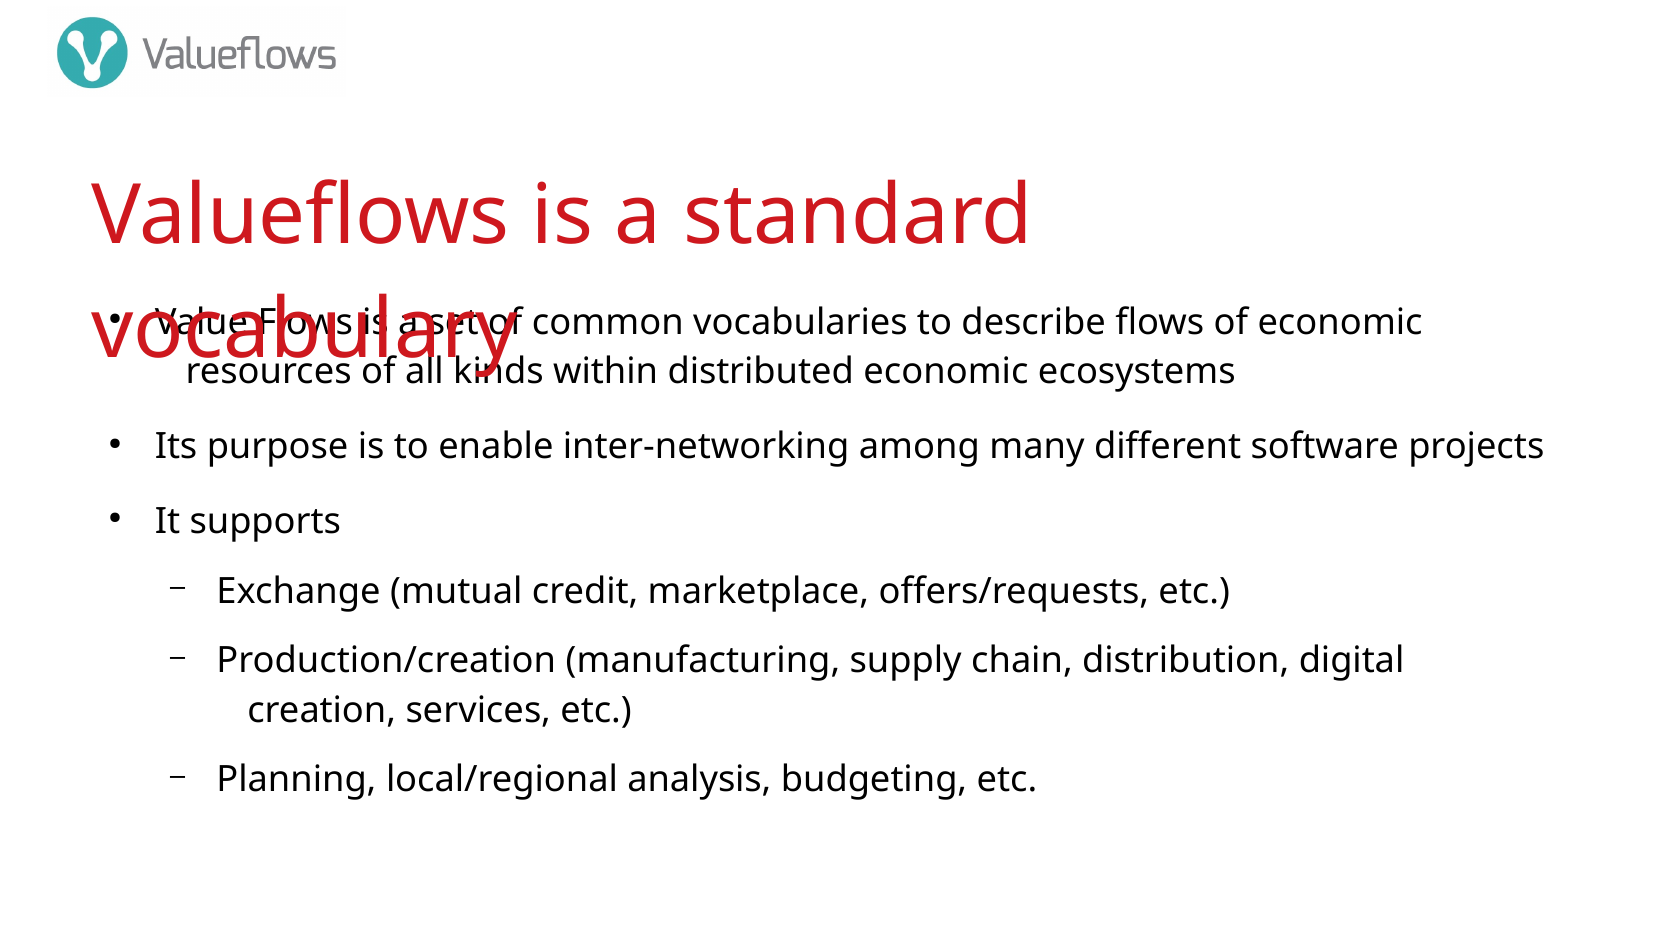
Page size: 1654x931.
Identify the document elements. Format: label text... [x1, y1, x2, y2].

list Value Flows is a set of common vocabularies to describe flows of economic resources of all kinds within distributed economic ecosystems Its purpose is to enable inter-networking among many different software projects It supports Exchange (mutual credit, marketplace, offers/requests, etc.) Production/creation (manufacturing, supply chain, distribution, digital creation, services, etc.) Planning, local/regional analysis, budgeting, etc. [93, 295, 1559, 858]
text_box Valueflows is a standard vocabulary [76, 147, 1441, 329]
picture [47, 6, 346, 97]
